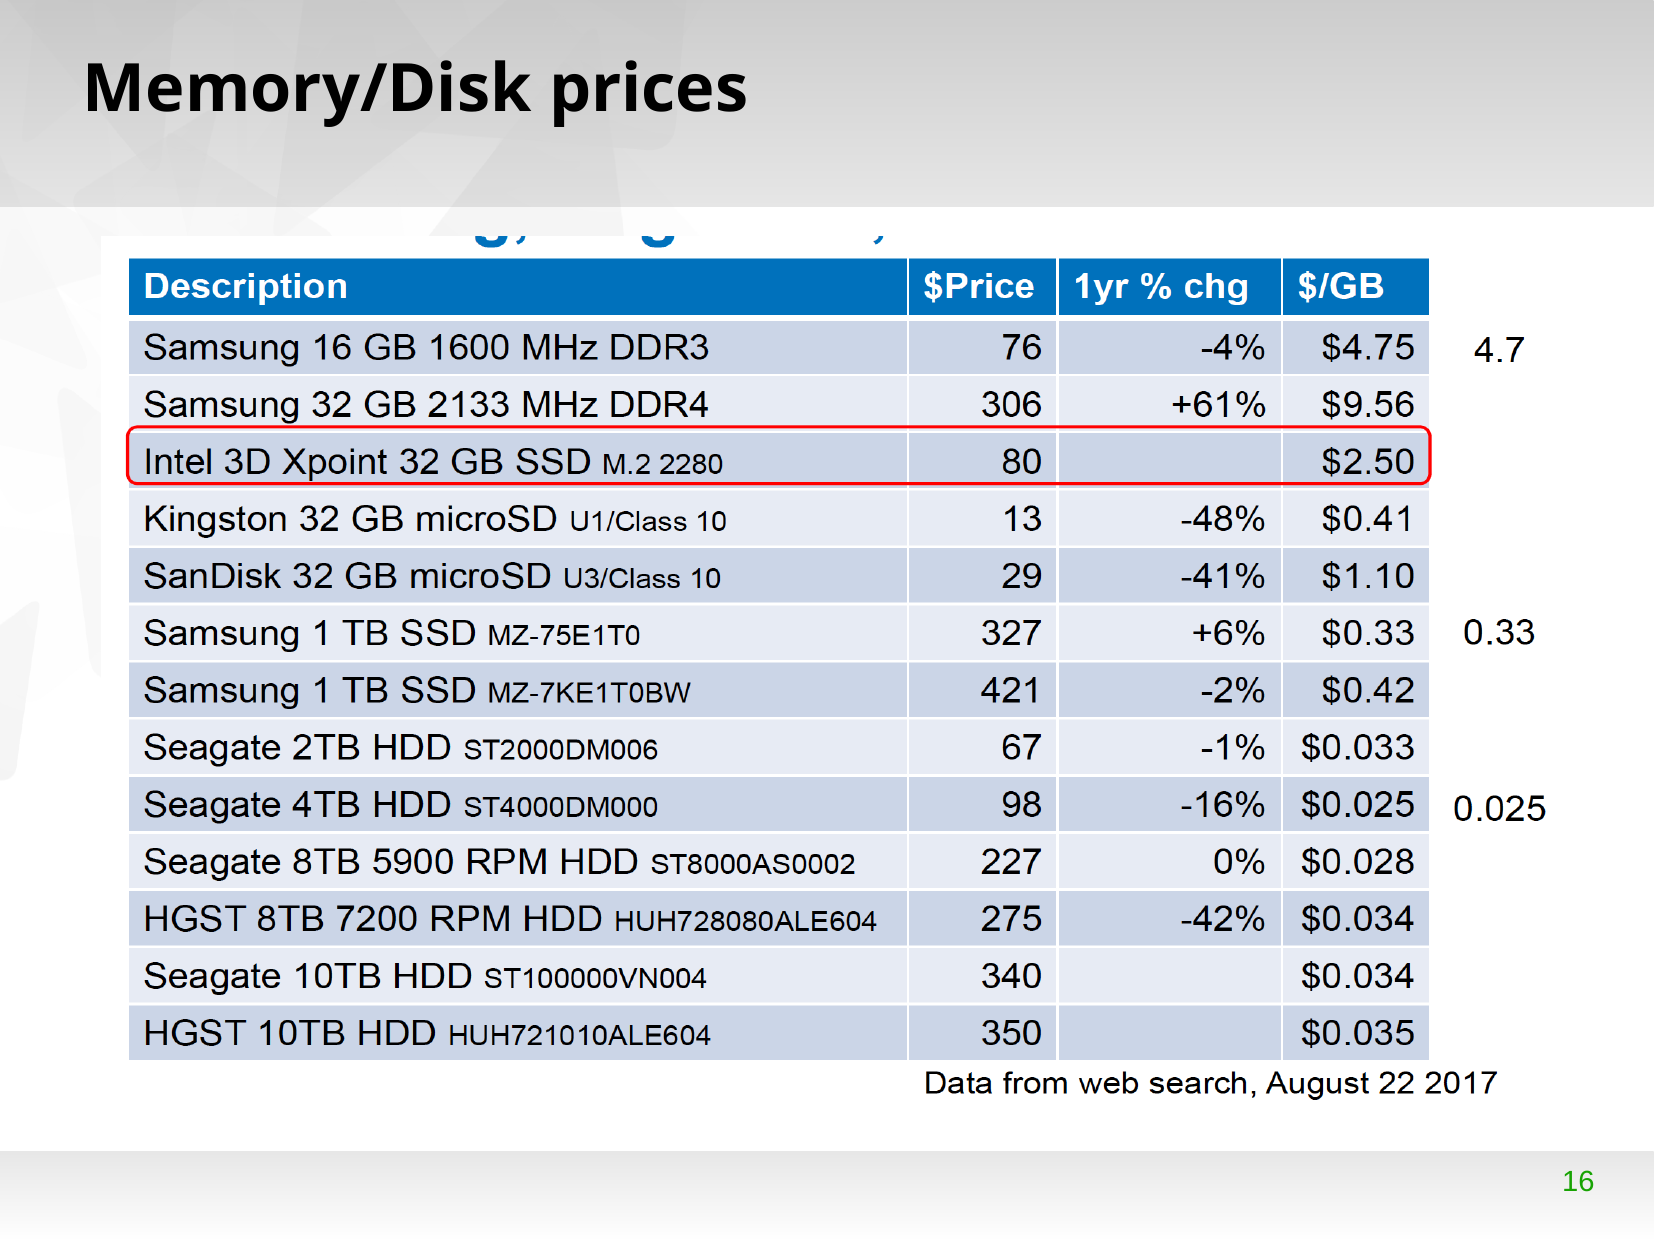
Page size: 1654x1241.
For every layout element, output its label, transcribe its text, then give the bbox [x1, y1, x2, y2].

title Memory/Disk prices [82, 0, 1429, 189]
picture [0, 0, 1560, 1120]
